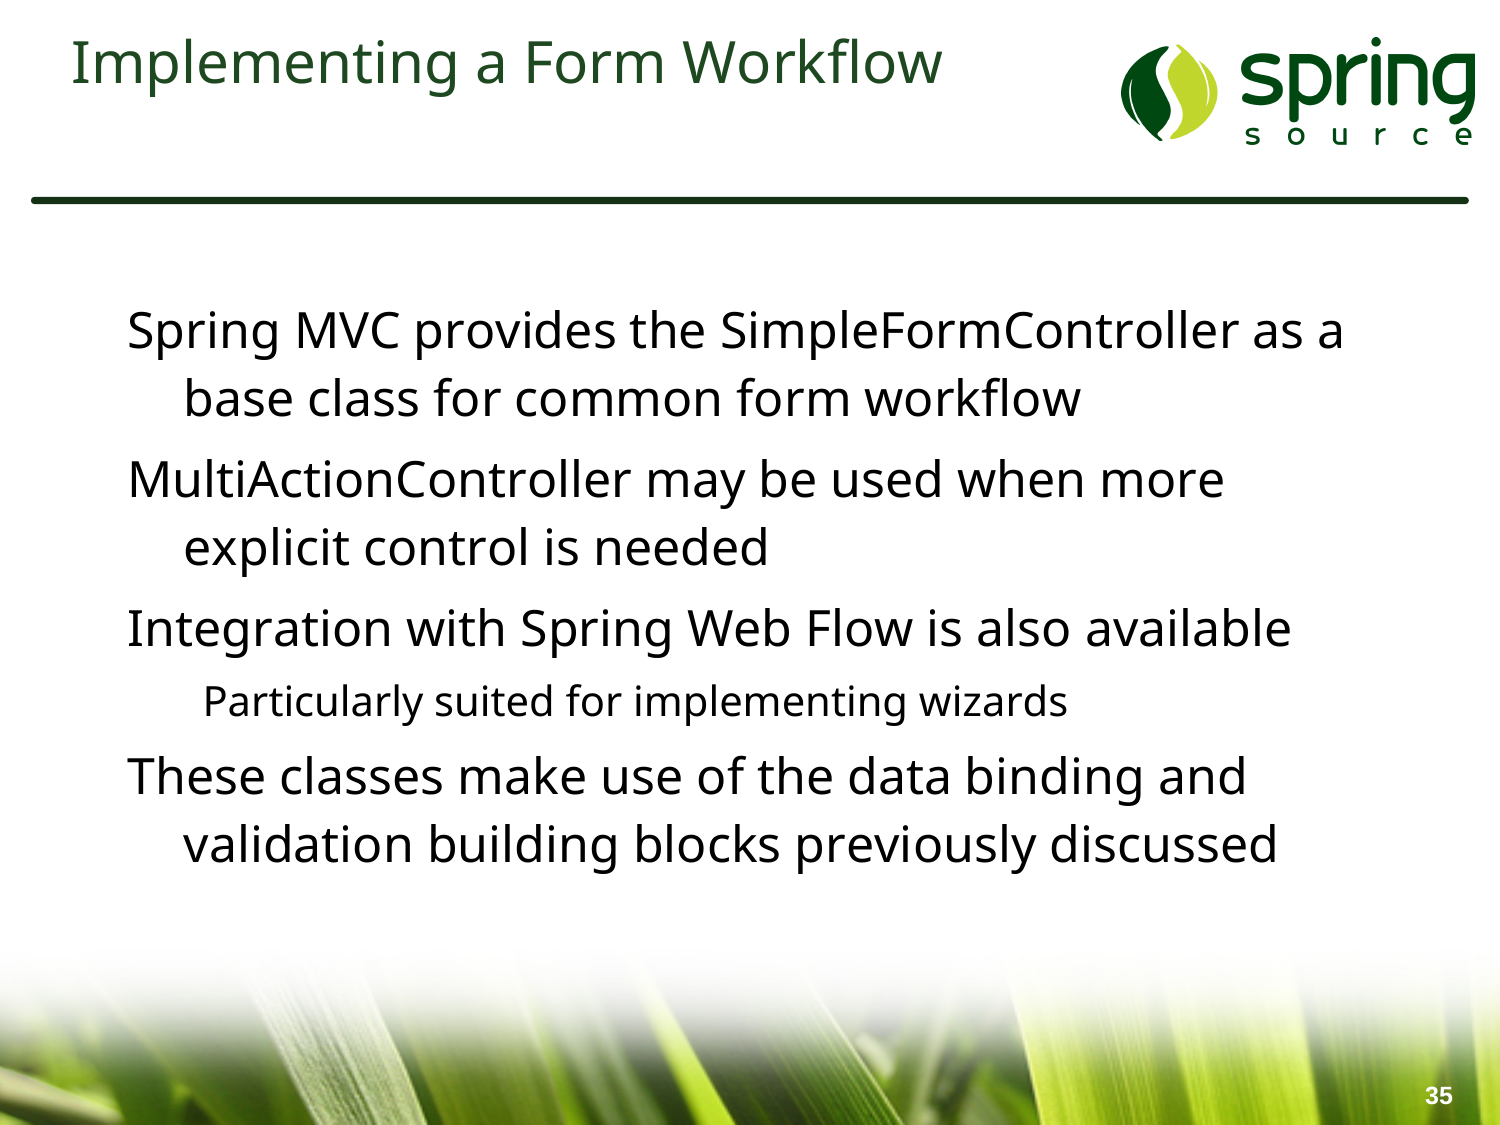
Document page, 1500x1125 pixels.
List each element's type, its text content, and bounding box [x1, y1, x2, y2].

title Implementing a Form Workflow [56, 13, 1089, 176]
picture [1121, 37, 1475, 145]
picture [0, 944, 1500, 1125]
list Spring MVC provides the SimpleFormController as a base class for common form workflow MultiActionController may be used when more explicit control is needed Integration with Spring Web Flow is also available Particularly suited for implementing wizards These classes make use of the data binding and validation building blocks previously discussed [112, 287, 1413, 963]
